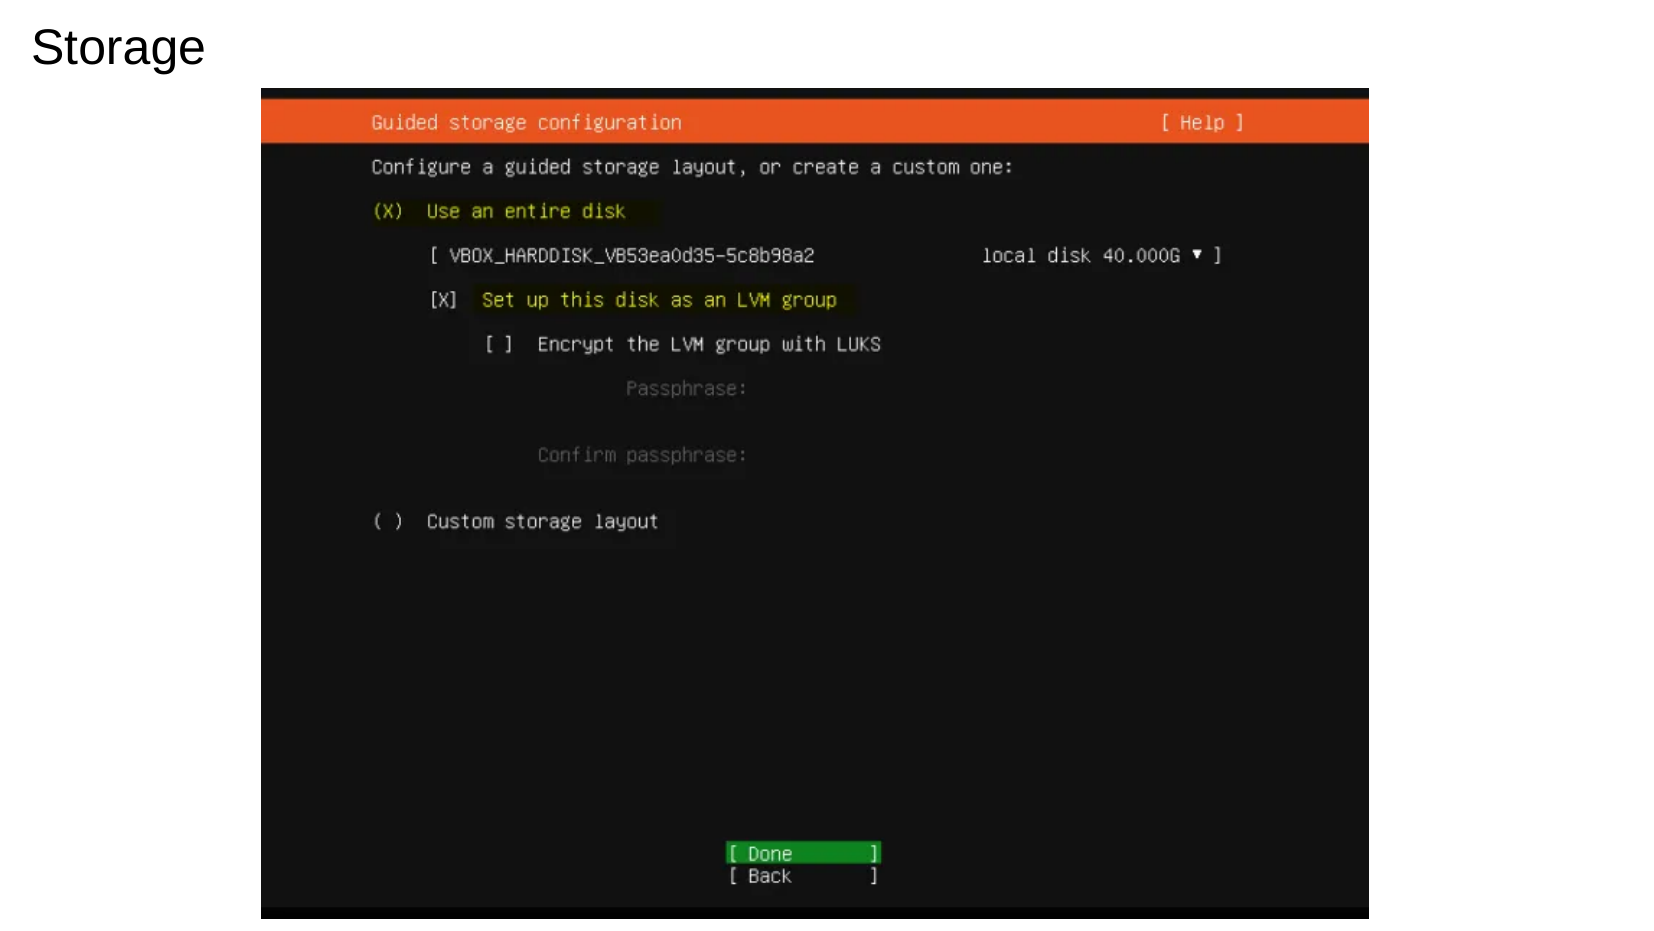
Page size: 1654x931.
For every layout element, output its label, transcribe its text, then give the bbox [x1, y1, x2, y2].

subtitle Storage [31, 18, 1520, 349]
picture [261, 88, 1369, 919]
